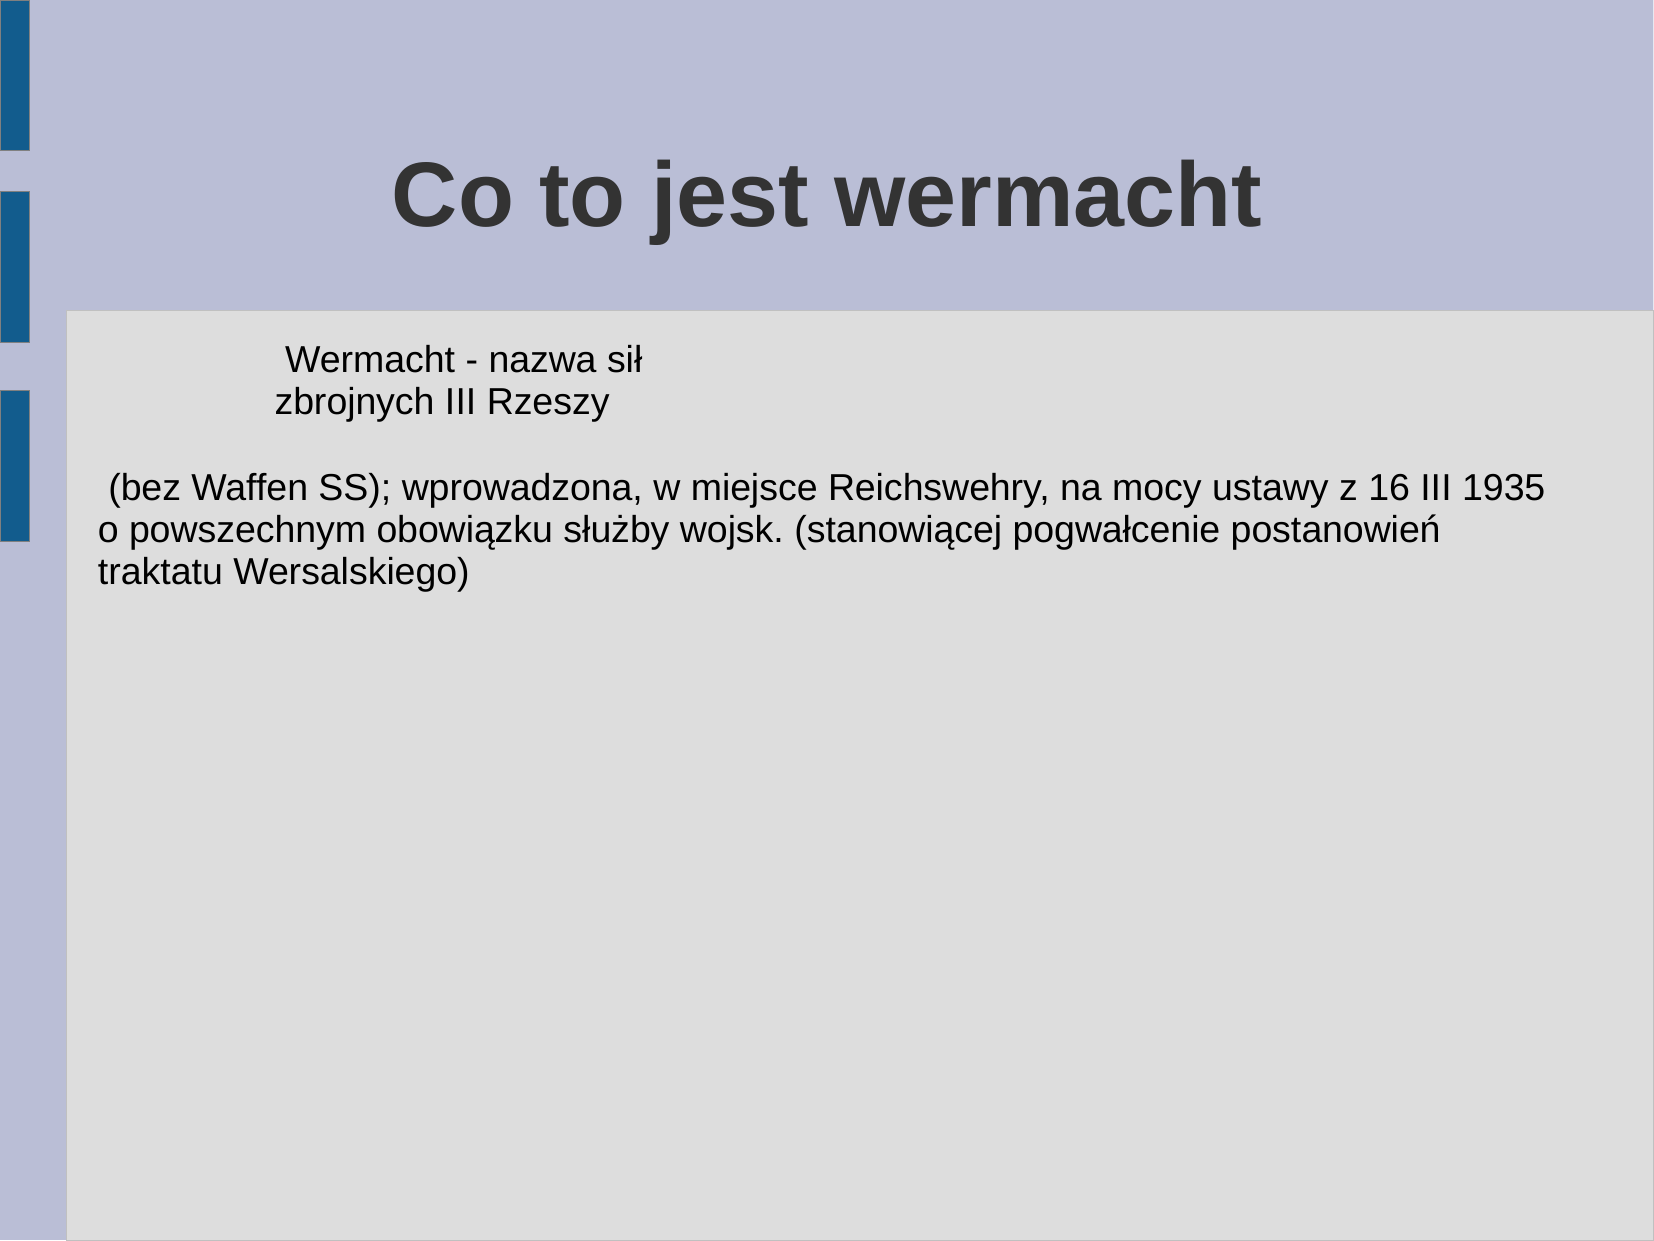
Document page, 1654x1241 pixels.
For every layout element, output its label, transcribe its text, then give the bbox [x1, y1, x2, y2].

text_box Wermacht - nazwa sił zbrojnych III Rzeszy [259, 330, 798, 430]
title Co to jest wermacht [121, 91, 1534, 299]
text_box (bez Waffen SS); wprowadzona, w miejsce Reichswehry, na mocy ustawy z 16 III 1935 o powszechnym obowiązku służby wojsk. (stanowiącej pogwałcenie postanowień traktatu Wersalskiego) [83, 459, 1587, 827]
